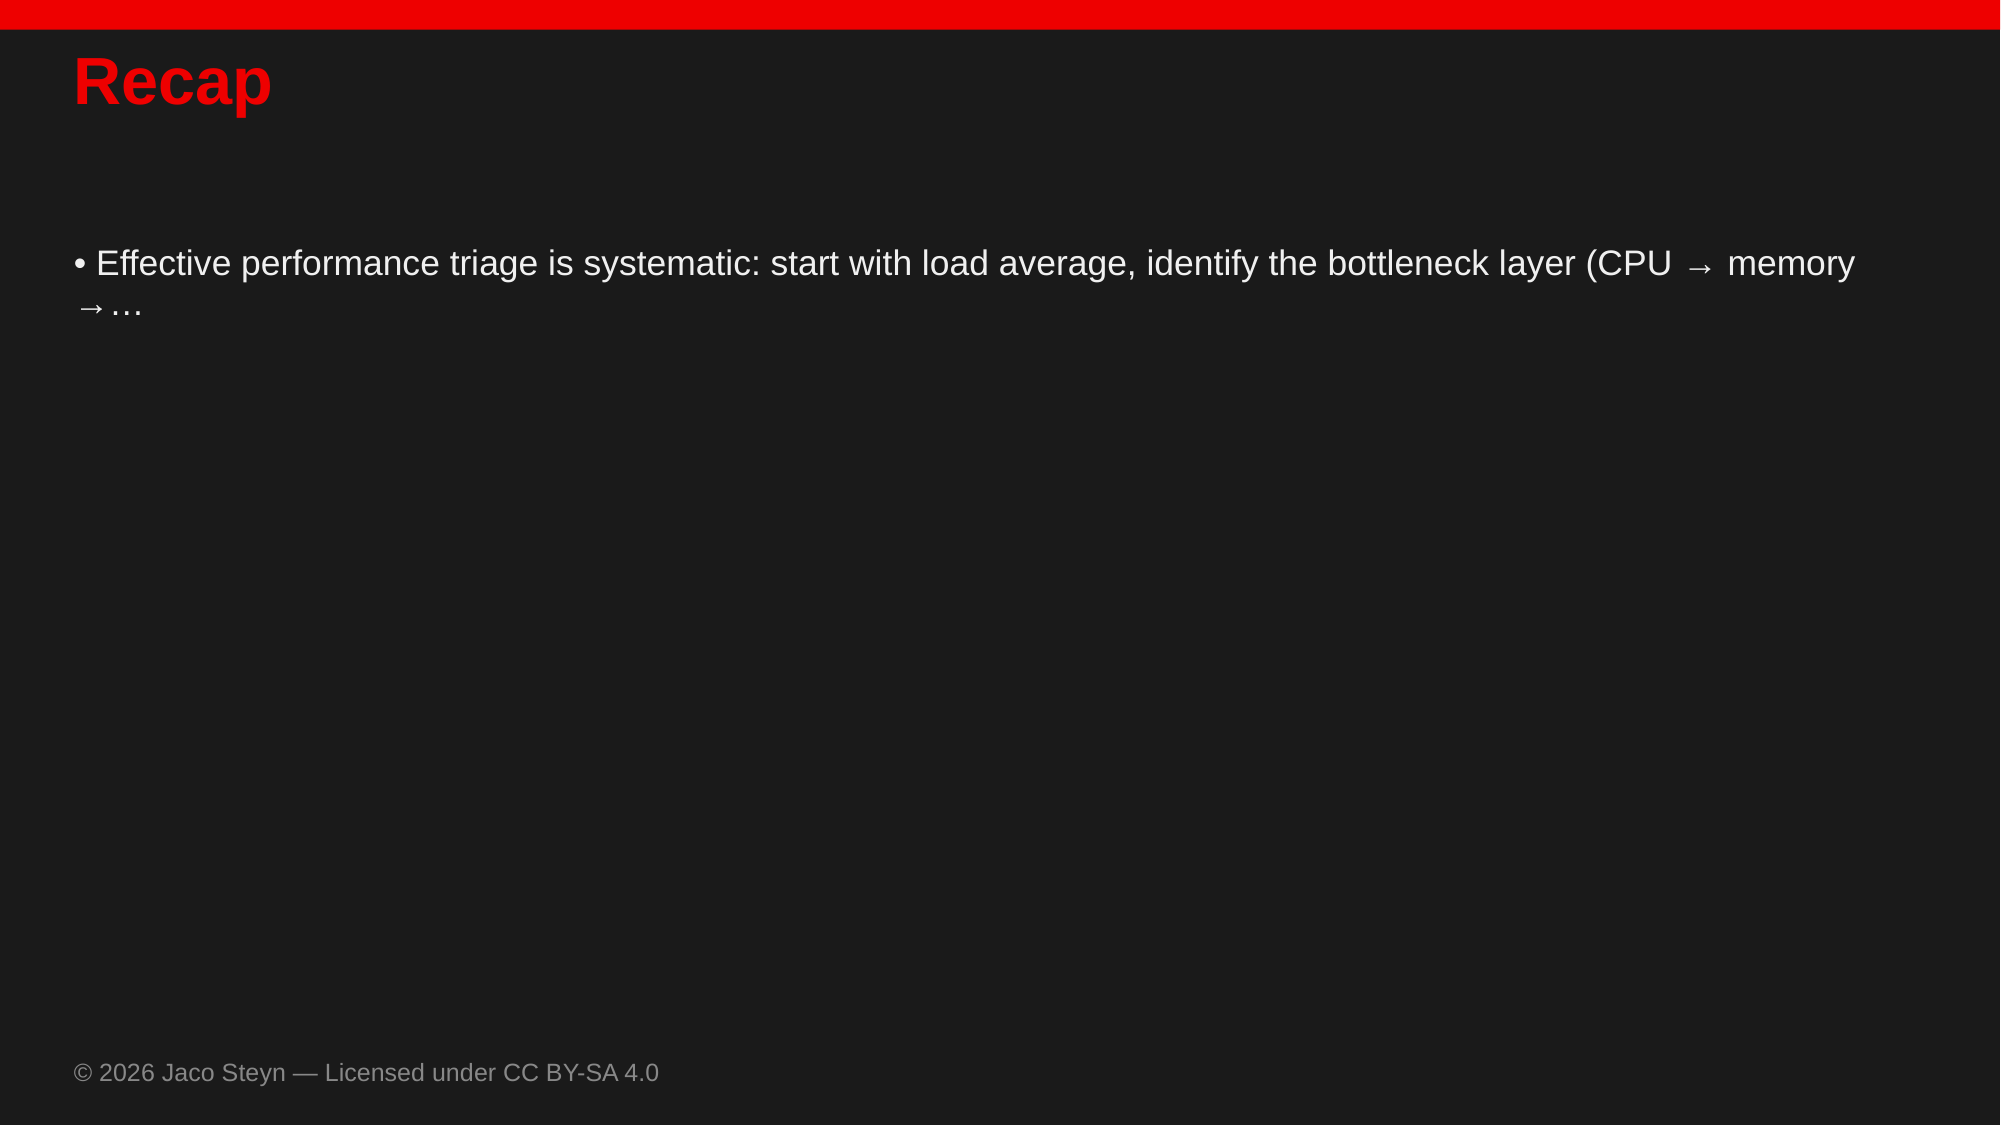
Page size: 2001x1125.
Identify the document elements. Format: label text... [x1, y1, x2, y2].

text_box © 2026 Jaco Steyn — Licensed under CC BY-SA 4.0 [59, 1051, 1942, 1093]
text_box Recap [59, 36, 1942, 208]
text_box [0, 0, 2001, 30]
text_box • Effective performance triage is systematic: start with load average, identify the bottleneck layer (CPU → memory →… [59, 236, 1942, 1037]
